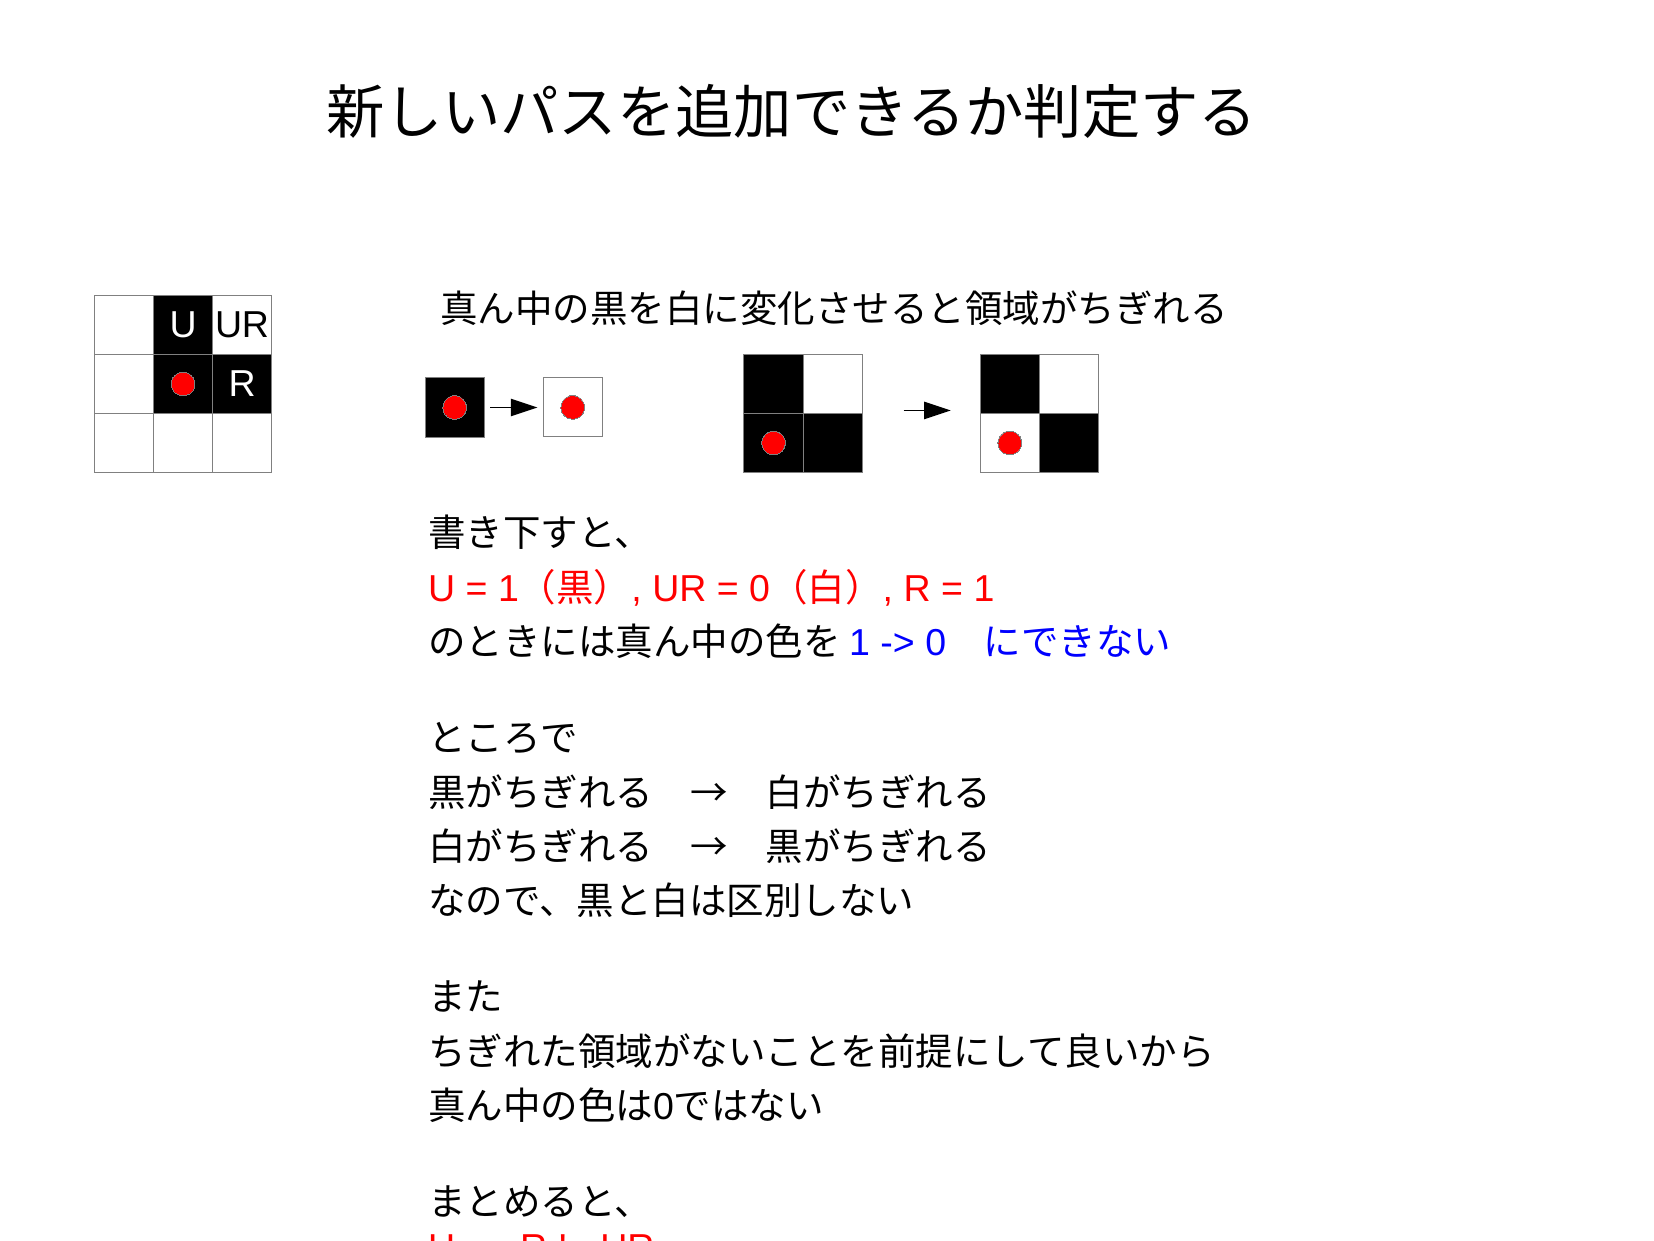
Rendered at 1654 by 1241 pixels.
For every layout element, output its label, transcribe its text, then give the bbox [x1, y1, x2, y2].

text_box R [212, 354, 272, 413]
text_box U [153, 295, 212, 355]
text_box [743, 354, 863, 473]
text_box 新しいパスを追加できるか判定する [177, 59, 1406, 133]
text_box [543, 377, 603, 437]
text_box 書き下すと、 U = 1（黒）, UR = 0（白）, R = 1 のときには真ん中の色を 1 -> 0 にできない ところで 黒がちぎれる → 白がちぎれる 白がちぎれる → 黒がちぎれる なので、黒と白は区別しない また ちぎれた領域がないことを前提にして良いから 真ん中の色は0ではない まとめると、 U == R != UR のときには真ん中の色を変更不可能 [413, 496, 1300, 1130]
text_box UR [212, 295, 272, 354]
text_box [425, 377, 485, 438]
text_box 真ん中の黒を白に変化させると領域がちぎれる [425, 271, 1300, 324]
text_box [980, 354, 1099, 473]
text_box [94, 295, 272, 473]
